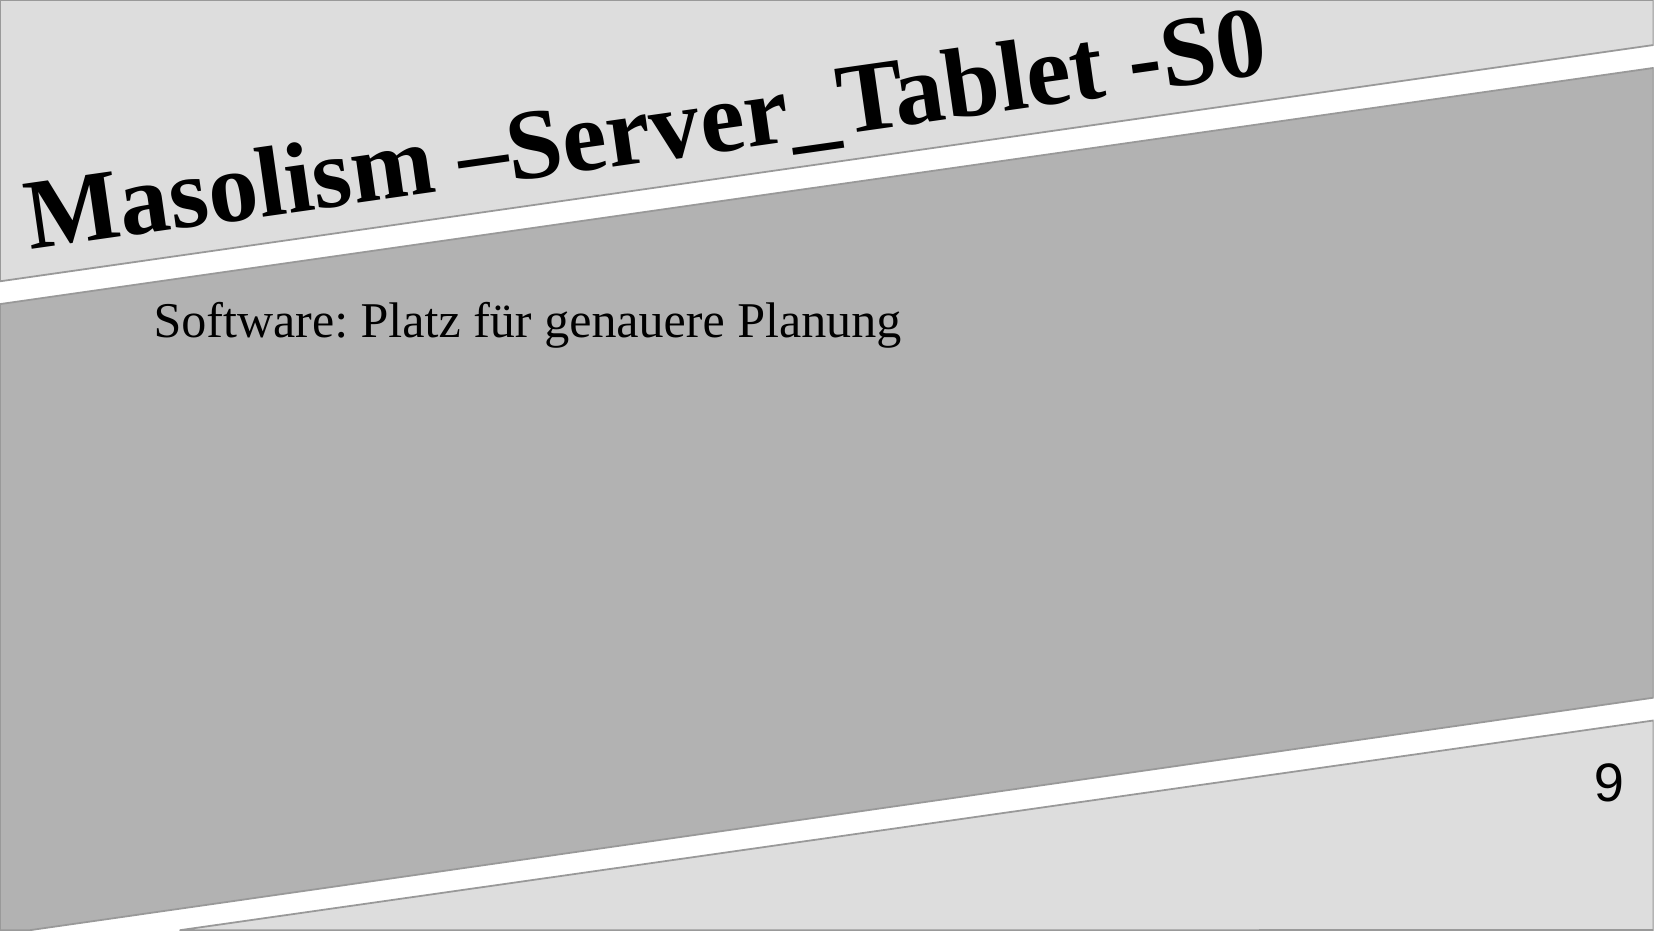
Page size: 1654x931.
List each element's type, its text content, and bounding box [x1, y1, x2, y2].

title Masolism –Server_Tablet -S0 [11, 0, 1496, 272]
list Software: Platz für genauere Planung [82, 292, 1538, 833]
